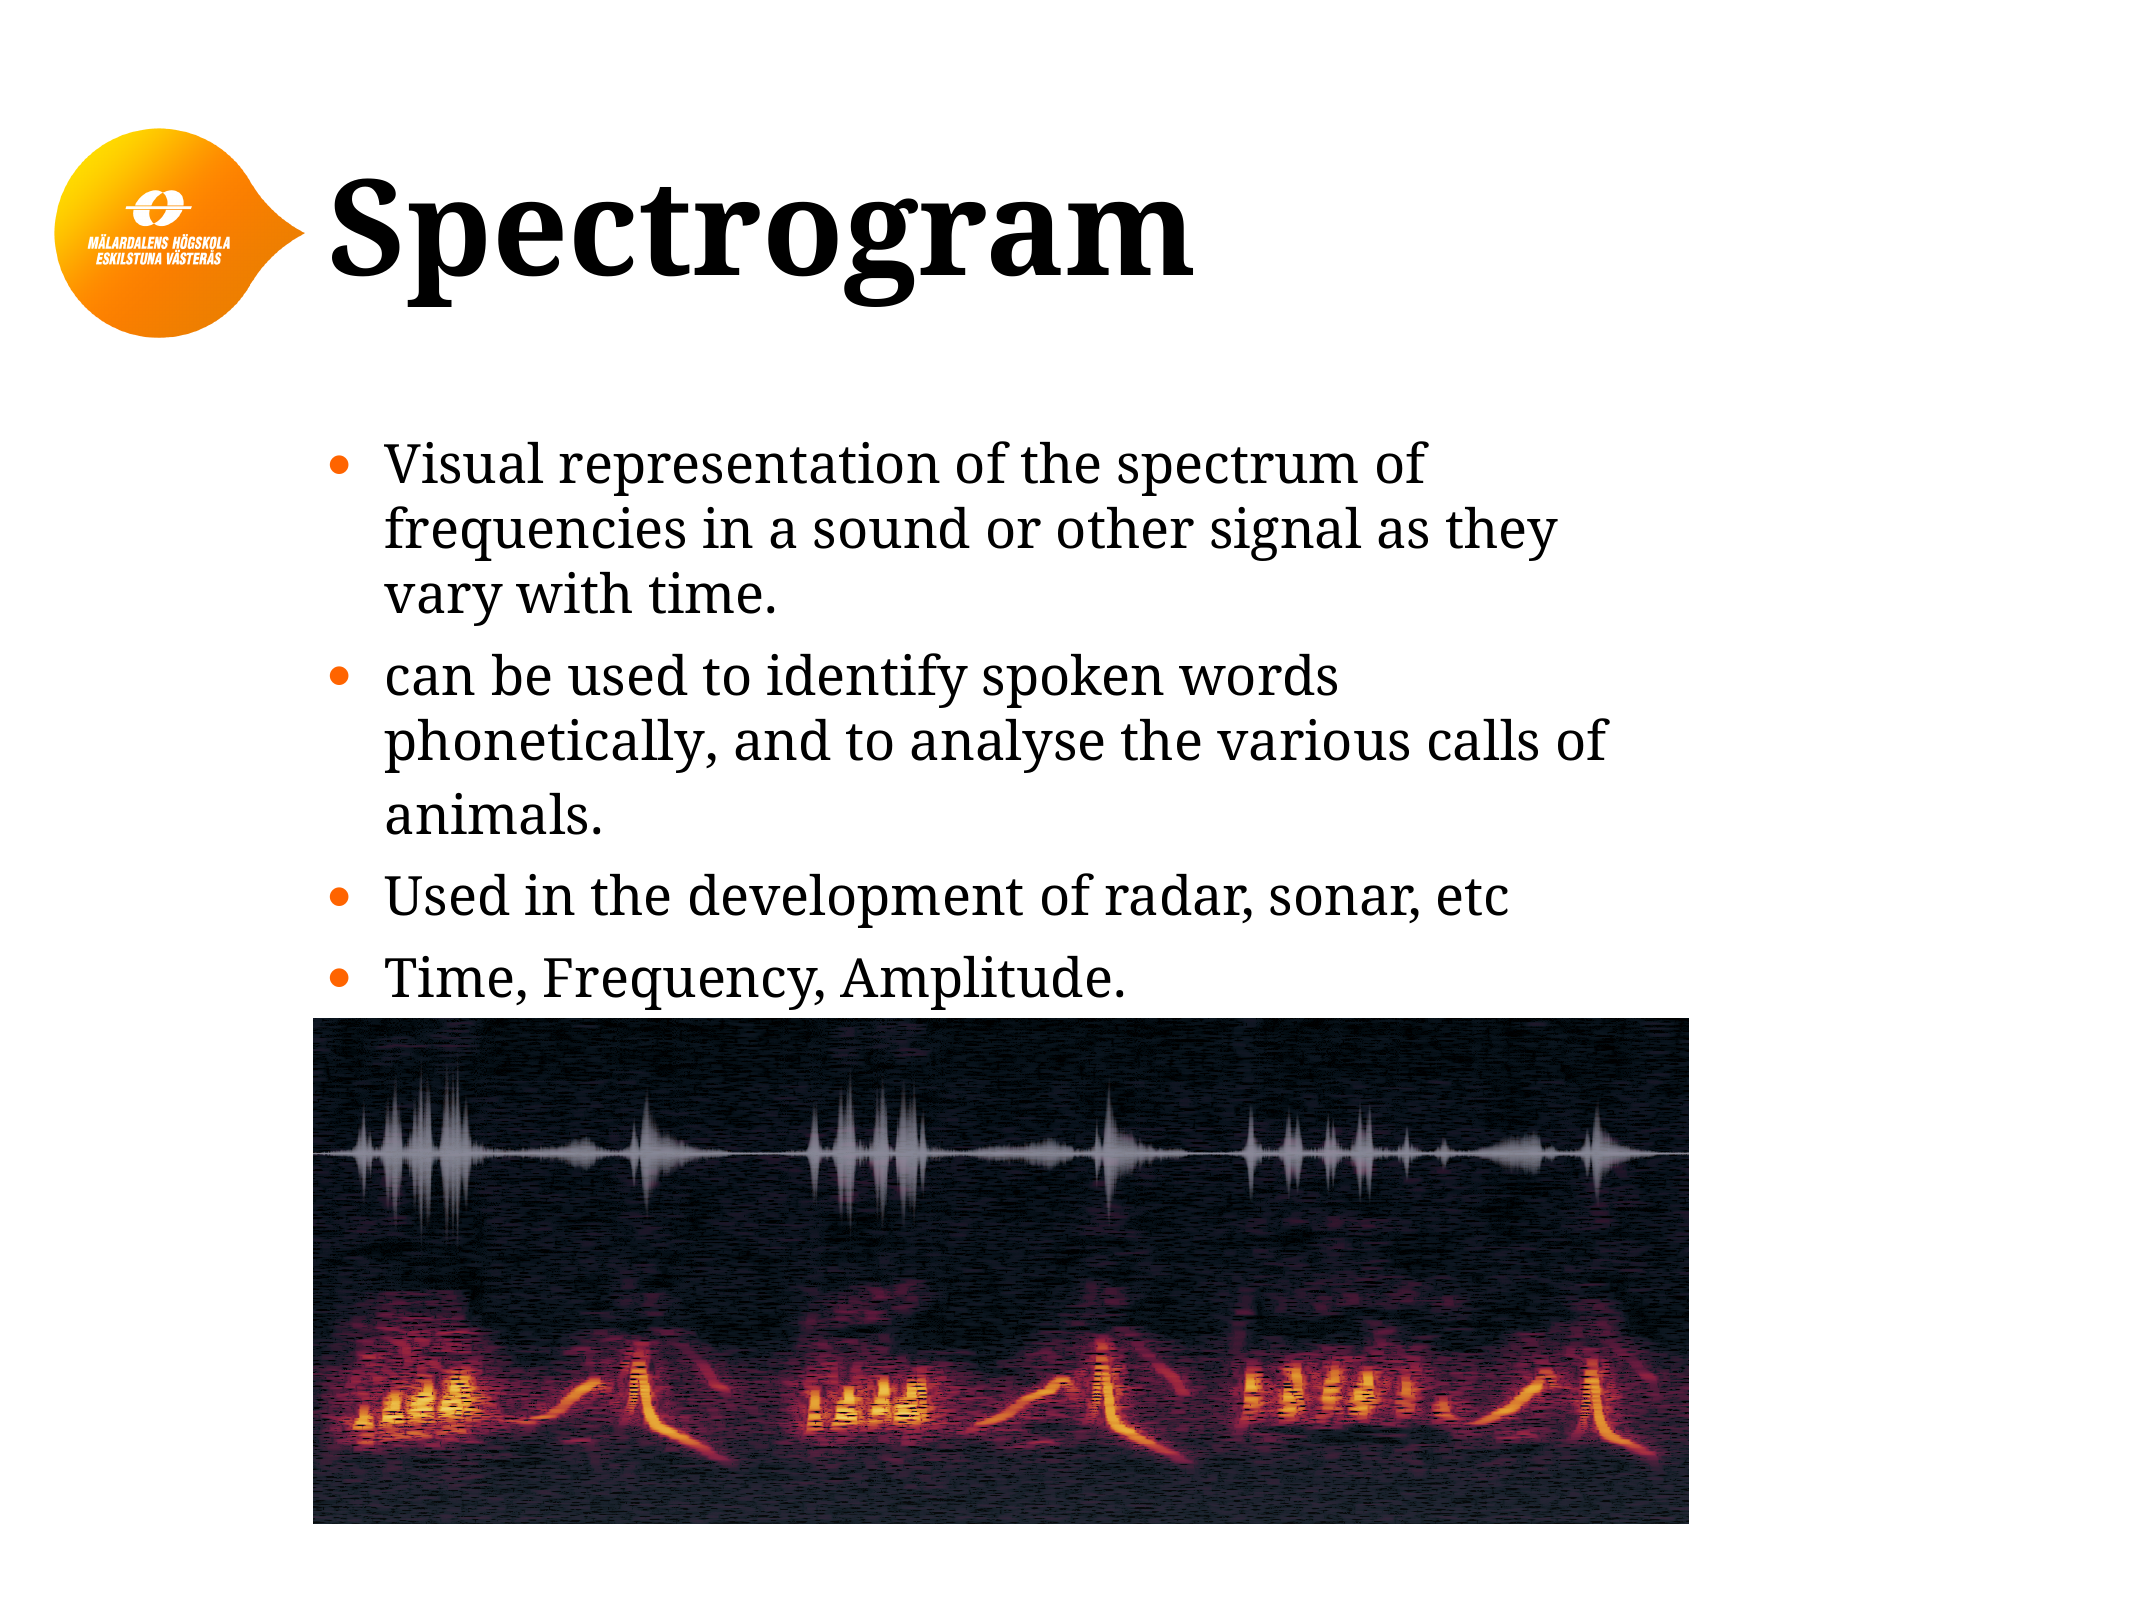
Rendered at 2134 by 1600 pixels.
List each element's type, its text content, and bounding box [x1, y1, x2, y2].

picture [54, 128, 305, 338]
text_box Visual representation of the spectrum of frequencies in a sound or other signal as they vary with time. can be used to identify spoken words phonetically, and to analyse the various calls of animals. Used in the development of radar, sonar, etc Time, Frequency, Amplitude. [313, 422, 1689, 1272]
title Spectrogram [313, 153, 1689, 310]
picture [313, 1272, 1689, 1524]
